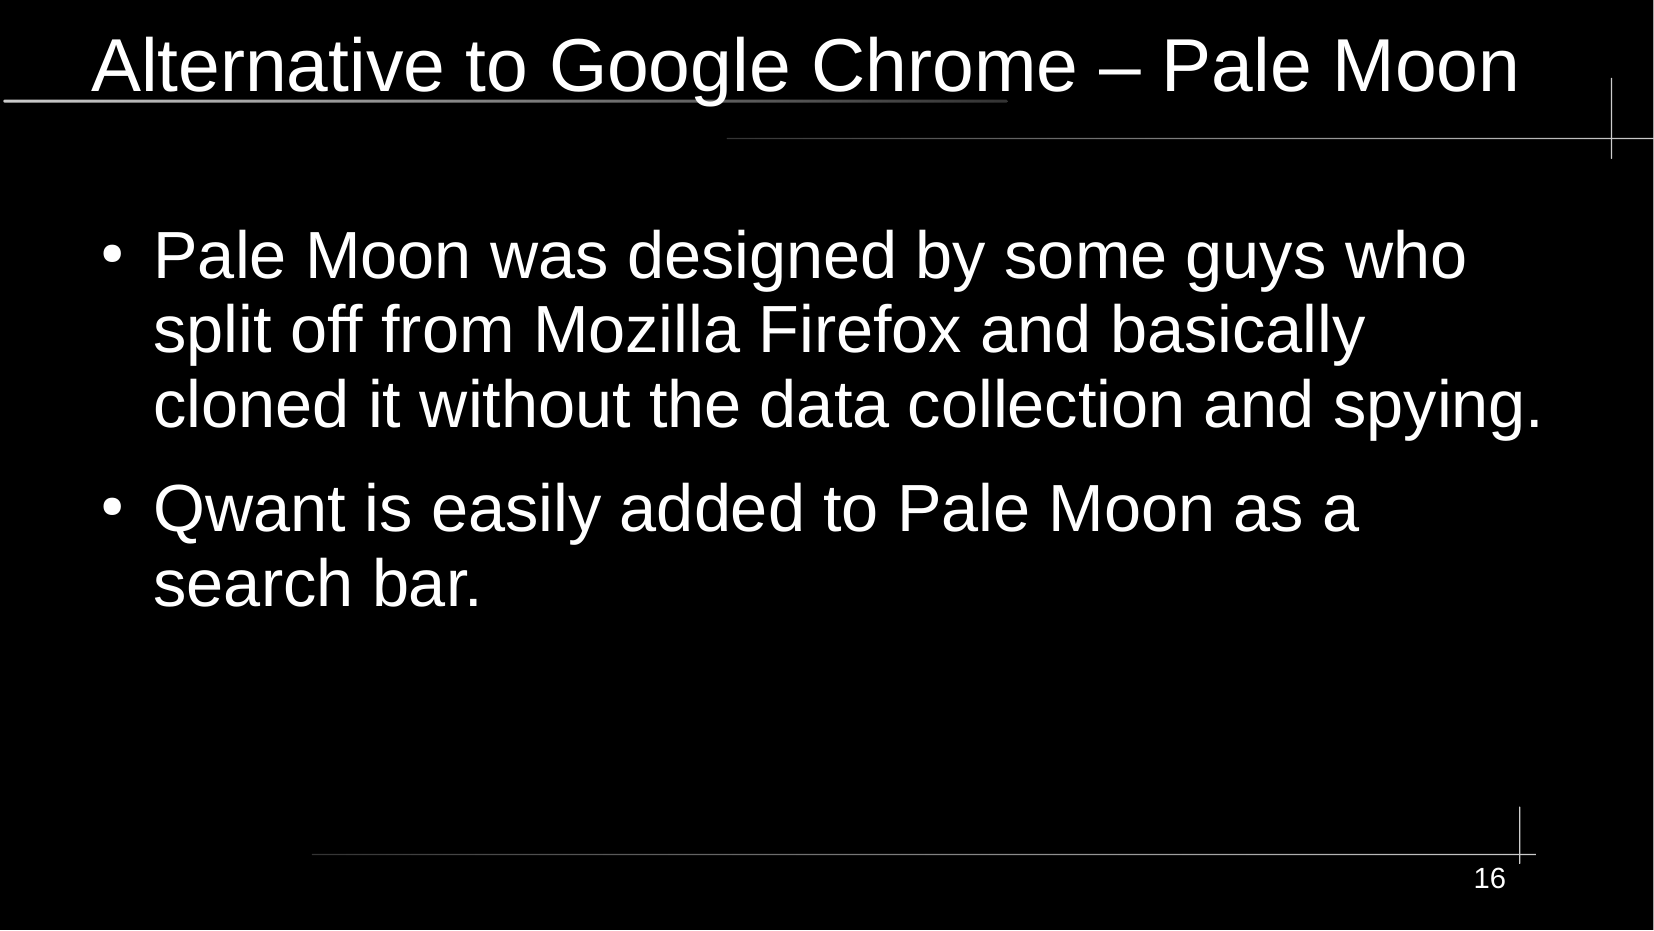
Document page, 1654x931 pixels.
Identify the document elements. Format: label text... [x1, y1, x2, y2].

title Alternative to Google Chrome – Pale Moon [23, 11, 1589, 119]
list Pale Moon was designed by some guys who split off from Mozilla Firefox and basically cloned it without the data collection and spying. Qwant is easily added to Pale Moon as a search bar. [82, 217, 1571, 758]
